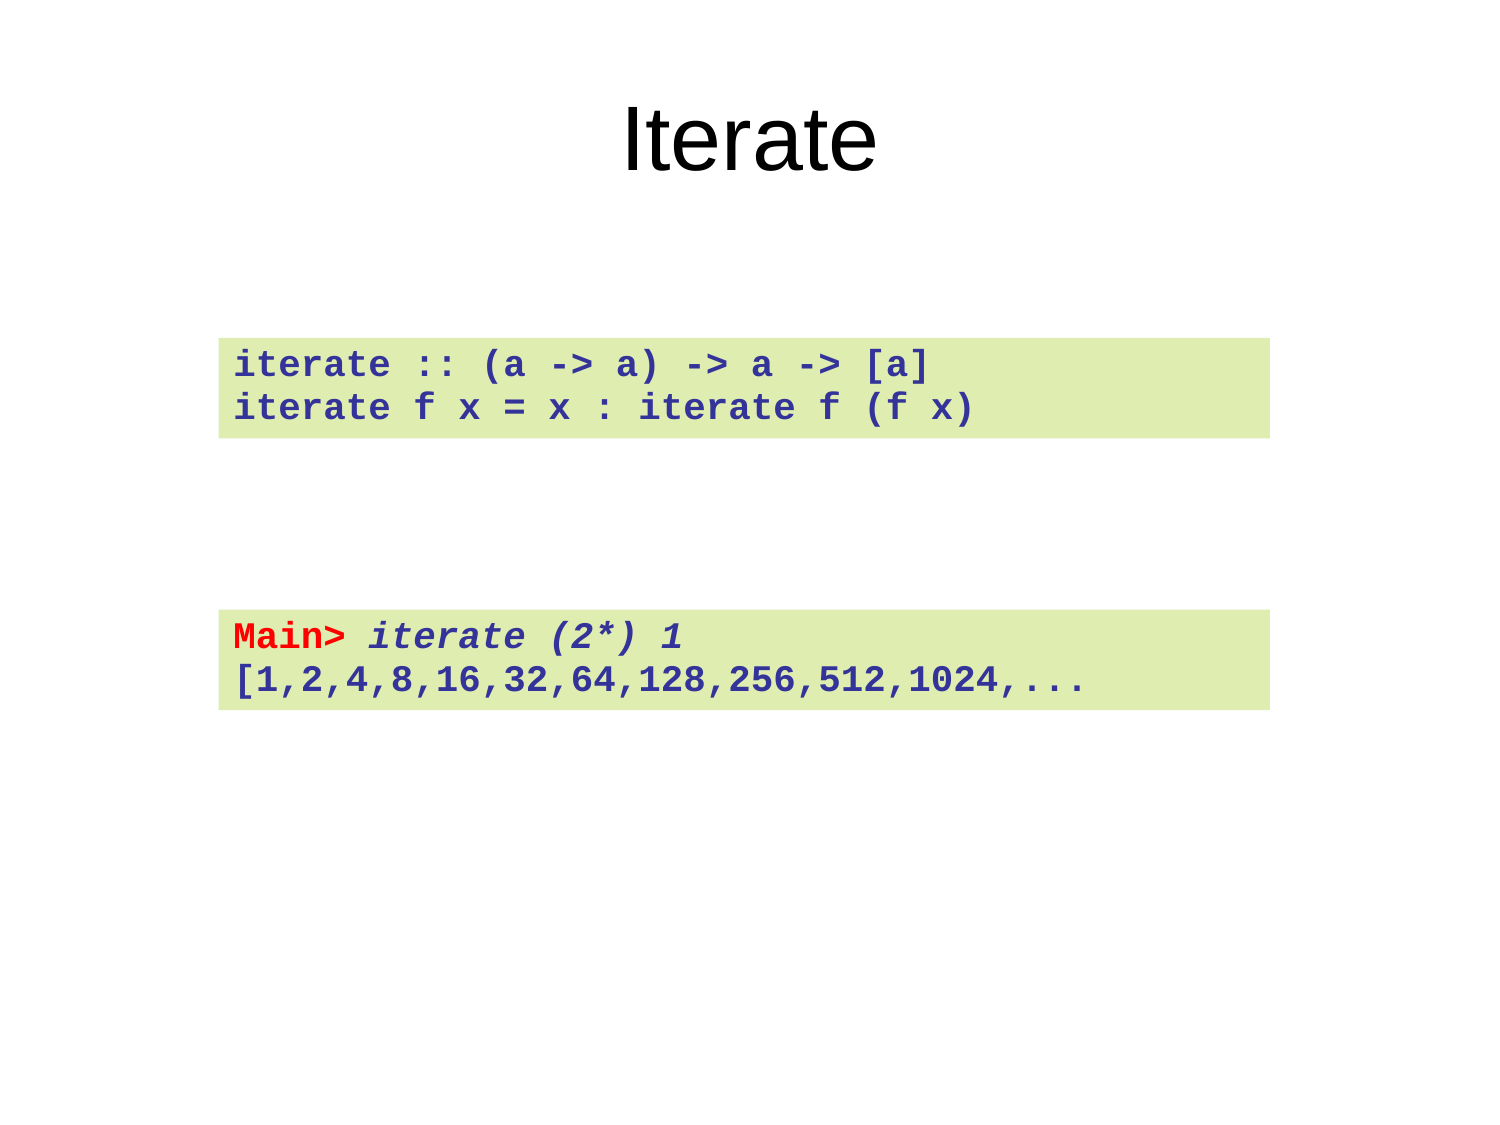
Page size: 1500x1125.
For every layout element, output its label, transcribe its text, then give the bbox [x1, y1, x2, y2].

text_box Main> iterate (2*) 1 [1,2,4,8,16,32,64,128,256,512,1024,... [218, 609, 1270, 711]
title Iterate [75, 45, 1426, 233]
text_box iterate :: (a -> a) -> a -> [a] iterate f x = x : iterate f (f x) [218, 337, 1270, 439]
